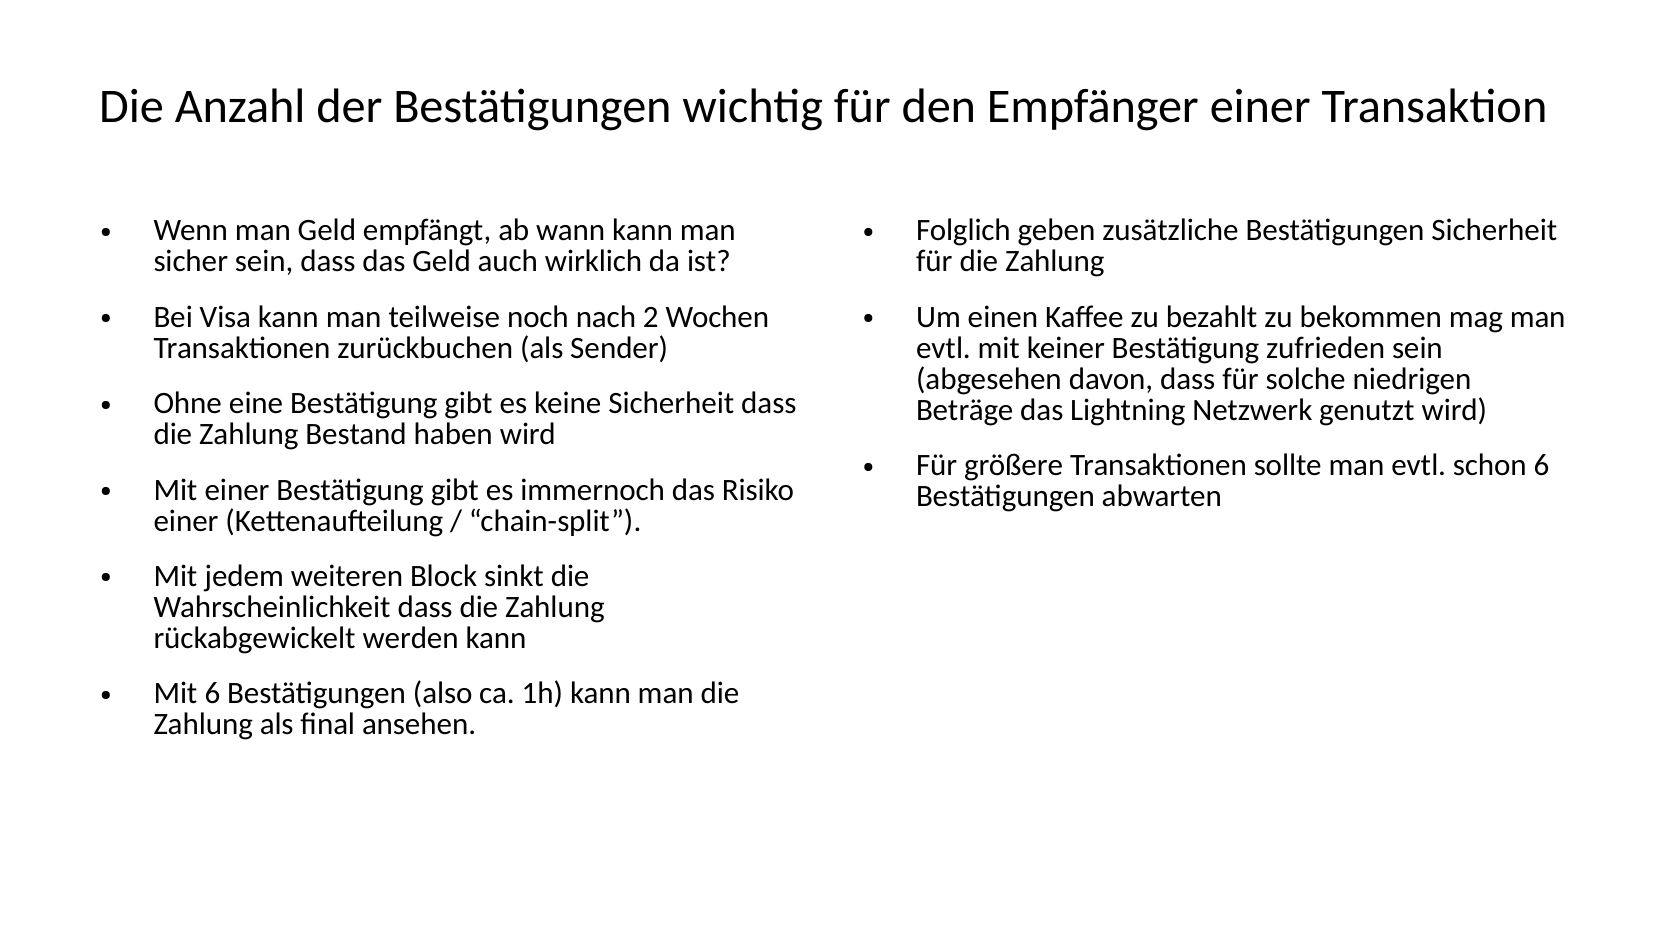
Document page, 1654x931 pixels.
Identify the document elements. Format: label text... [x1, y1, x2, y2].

list Wenn man Geld empfängt, ab wann kann man sicher sein, dass das Geld auch wirklich da ist? Bei Visa kann man teilweise noch nach 2 Wochen Transaktionen zurückbuchen (als Sender) Ohne eine Bestätigung gibt es keine Sicherheit dass die Zahlung Bestand haben wird Mit einer Bestätigung gibt es immernoch das Risiko einer (Kettenaufteilung / “chain-split”). Mit jedem weiteren Block sinkt die Wahrscheinlichkeit dass die Zahlung rückabgewickelt werden kann Mit 6 Bestätigungen (also ca. 1h) kann man die Zahlung als final ansehen. [82, 217, 809, 757]
title Die Anzahl der Bestätigungen wichtig für den Empfänger einer Transaktion [99, 27, 1555, 193]
list Folglich geben zusätzliche Bestätigungen Sicherheit für die Zahlung Um einen Kaffee zu bezahlt zu bekommen mag man evtl. mit keiner Bestätigung zufrieden sein (abgesehen davon, dass für solche niedrigen Beträge das Lightning Netzwerk genutzt wird) Für größere Transaktionen sollte man evtl. schon 6 Bestätigungen abwarten [845, 217, 1572, 757]
